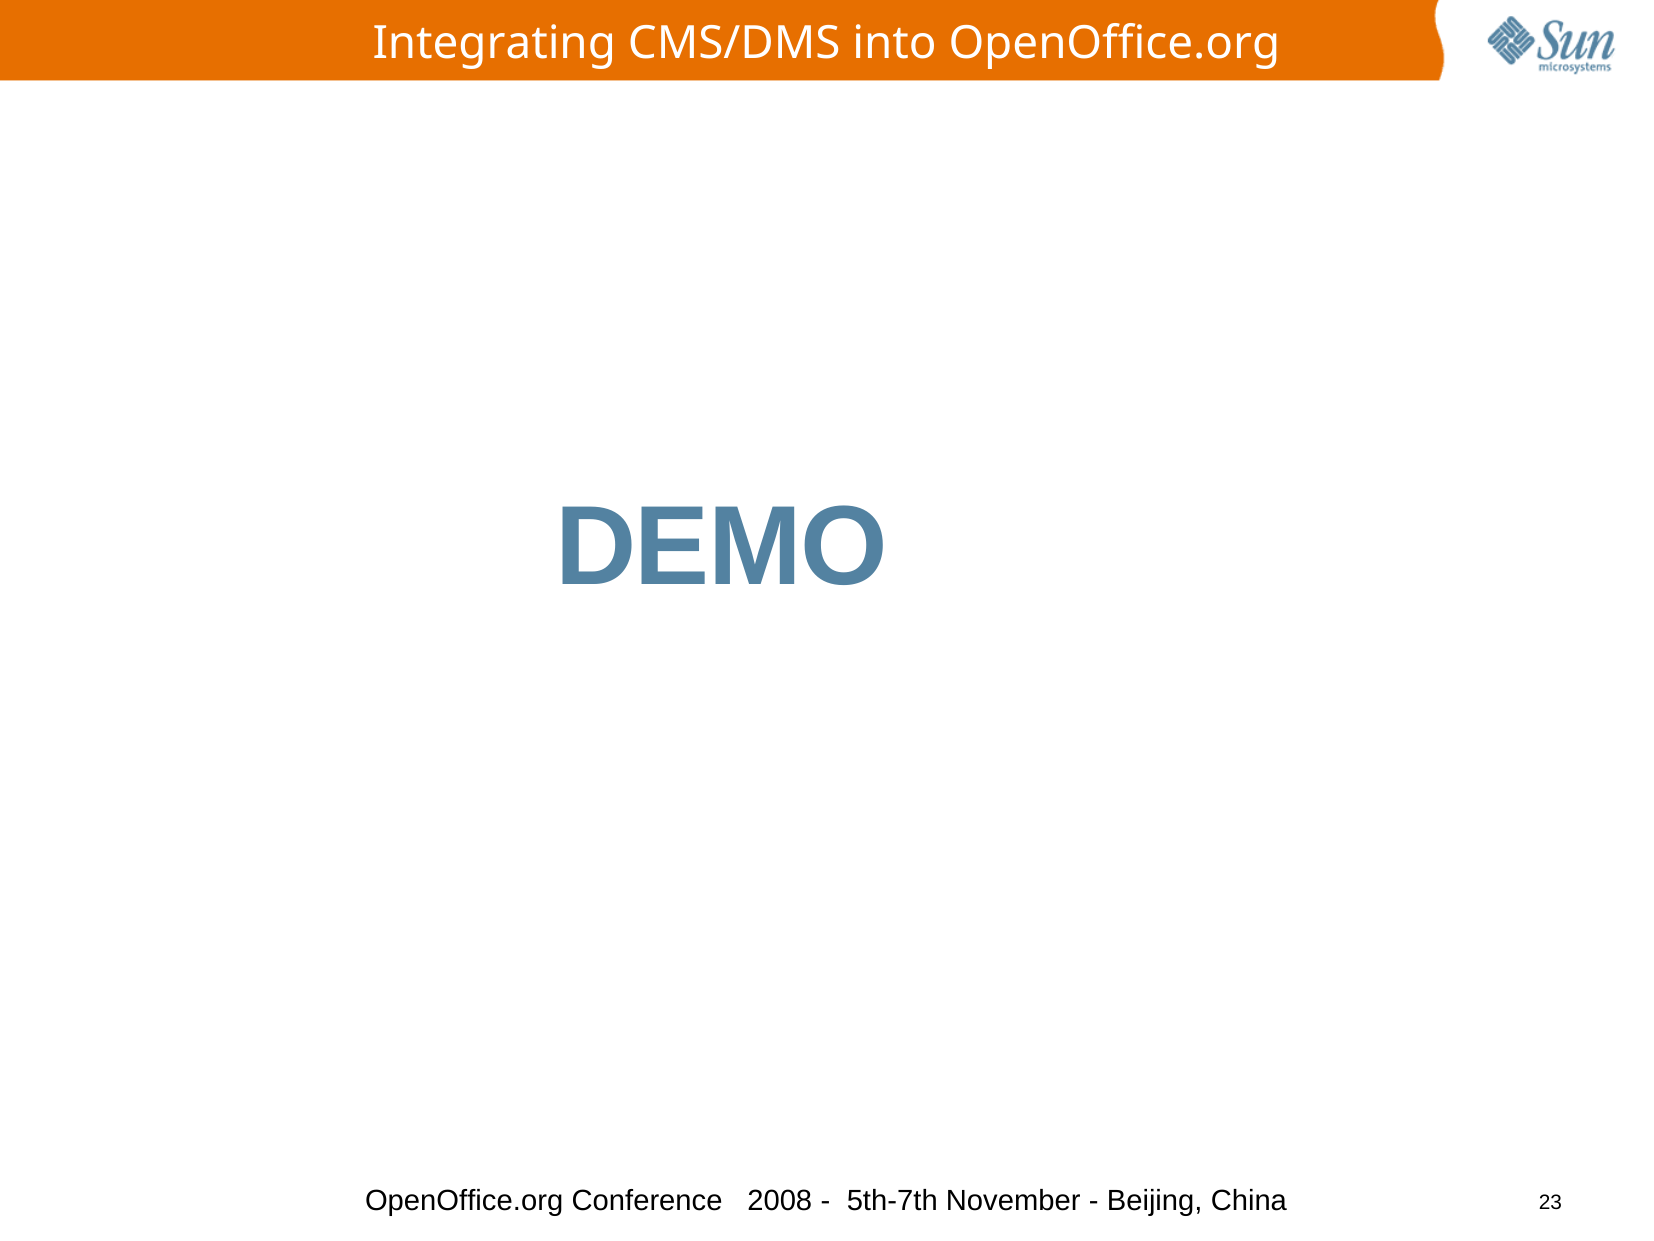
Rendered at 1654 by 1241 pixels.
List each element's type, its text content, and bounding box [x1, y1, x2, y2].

picture [0, 0, 1654, 83]
title DEMO [555, 494, 1002, 621]
